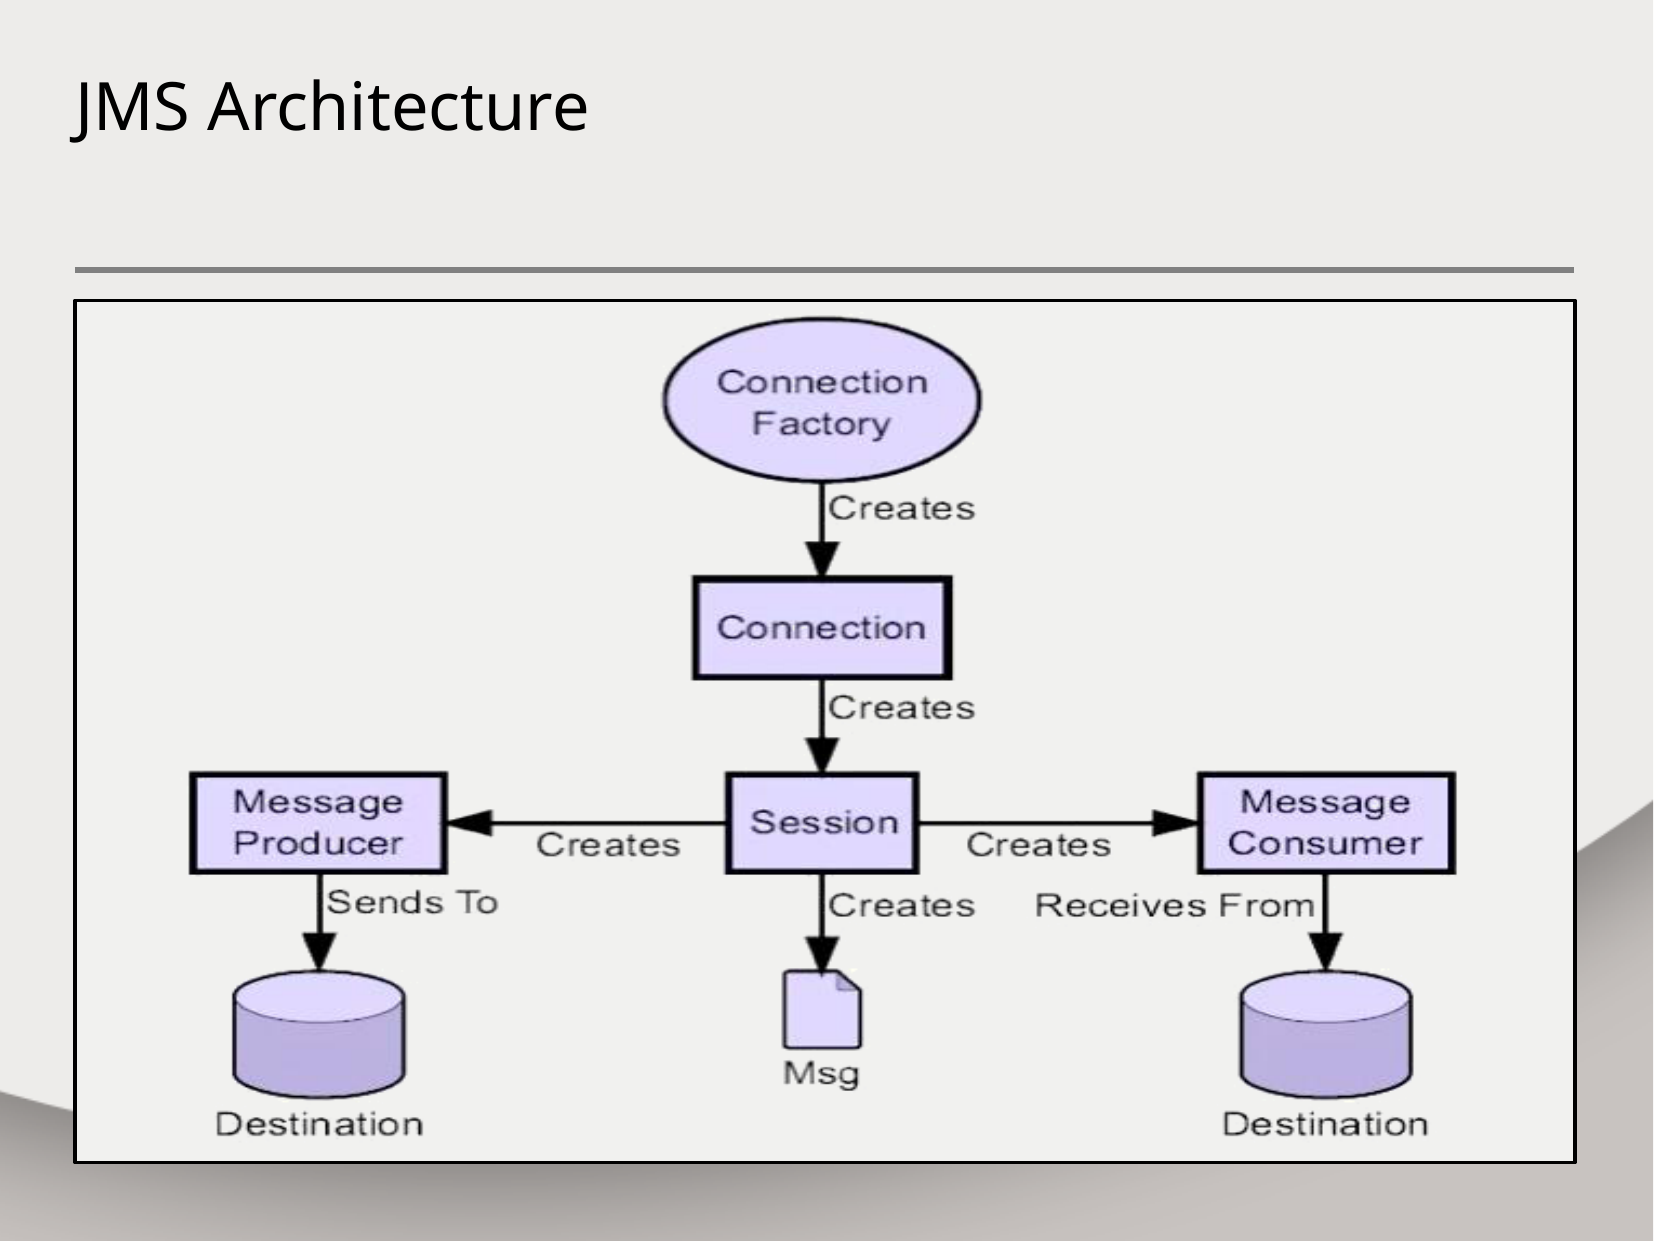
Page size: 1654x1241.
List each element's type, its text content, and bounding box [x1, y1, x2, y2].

picture [0, 0, 1654, 1241]
title JMS Architecture [75, 75, 1576, 226]
